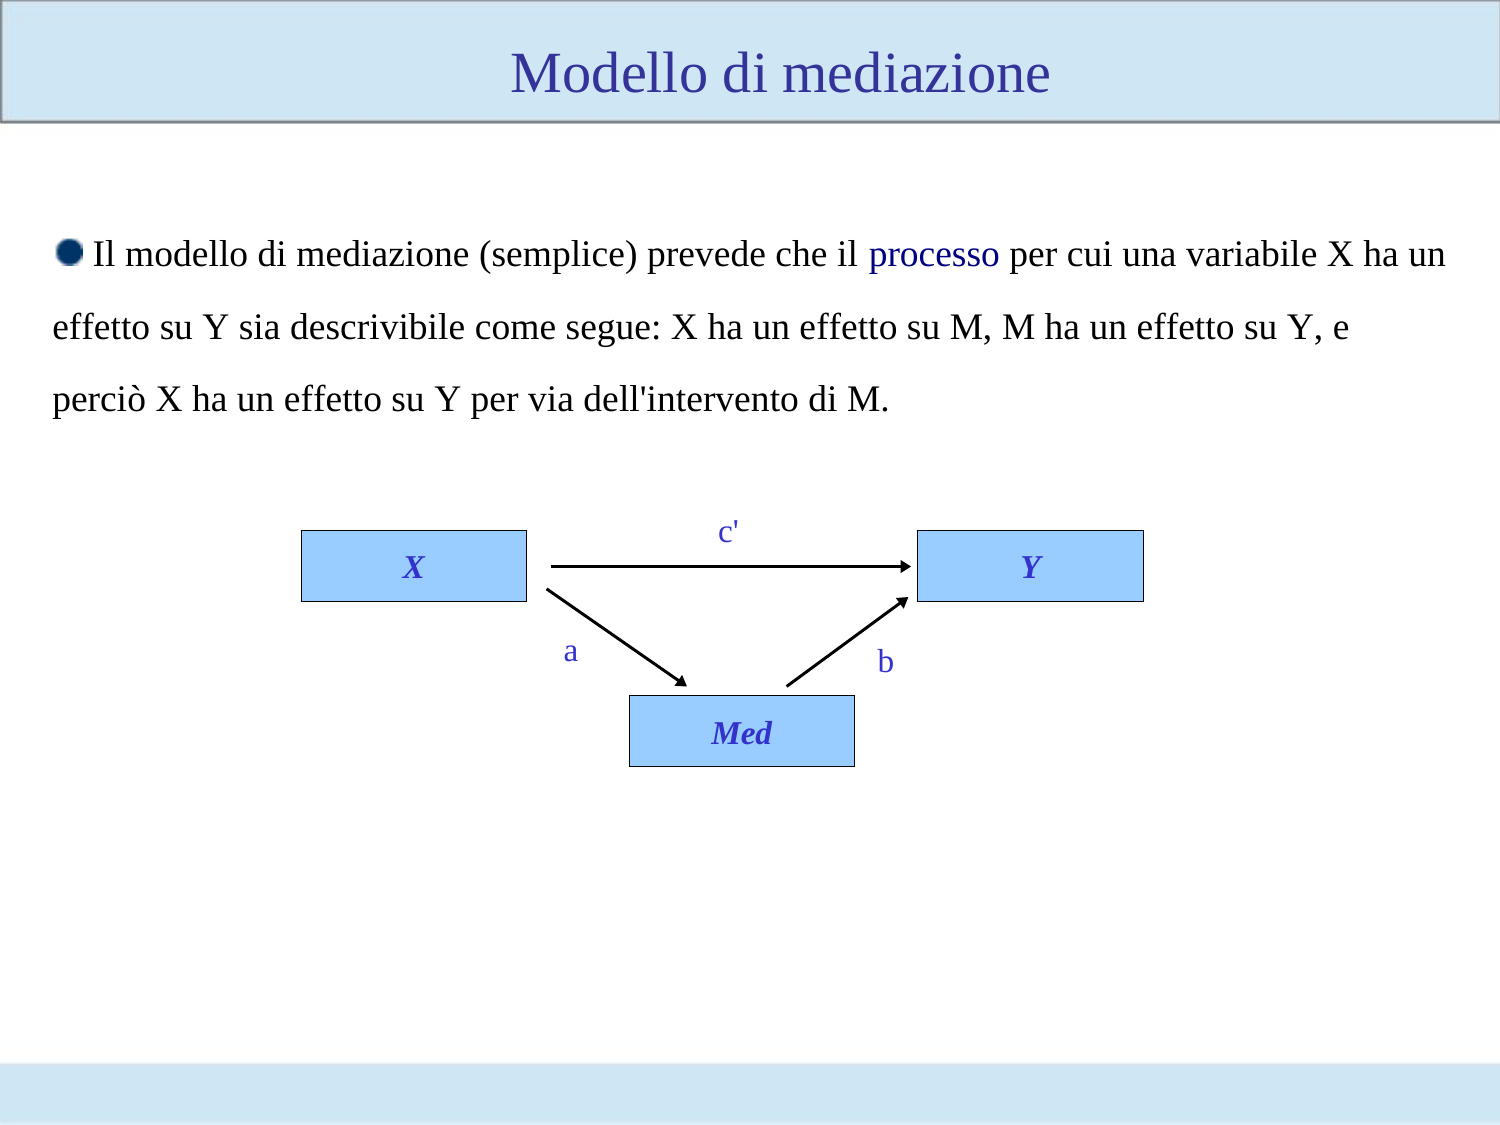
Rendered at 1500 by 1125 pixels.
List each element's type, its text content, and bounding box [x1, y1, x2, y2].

text_box b [789, 632, 983, 740]
text_box Med [629, 695, 855, 767]
text_box X [301, 530, 527, 602]
text_box Y [917, 530, 1144, 602]
picture [0, 0, 1500, 1125]
text_box a [474, 620, 668, 728]
text_box Il modello di mediazione (semplice) prevede che il processo per cui una variabile X ha un effetto su Y sia descrivibile come segue: X ha un effetto su M, M ha un effetto su Y, e perciò X ha un effetto su Y per via dell'intervento di M. [37, 187, 1463, 427]
text_box c' [631, 502, 826, 610]
title Modello di mediazione [249, 21, 1313, 117]
